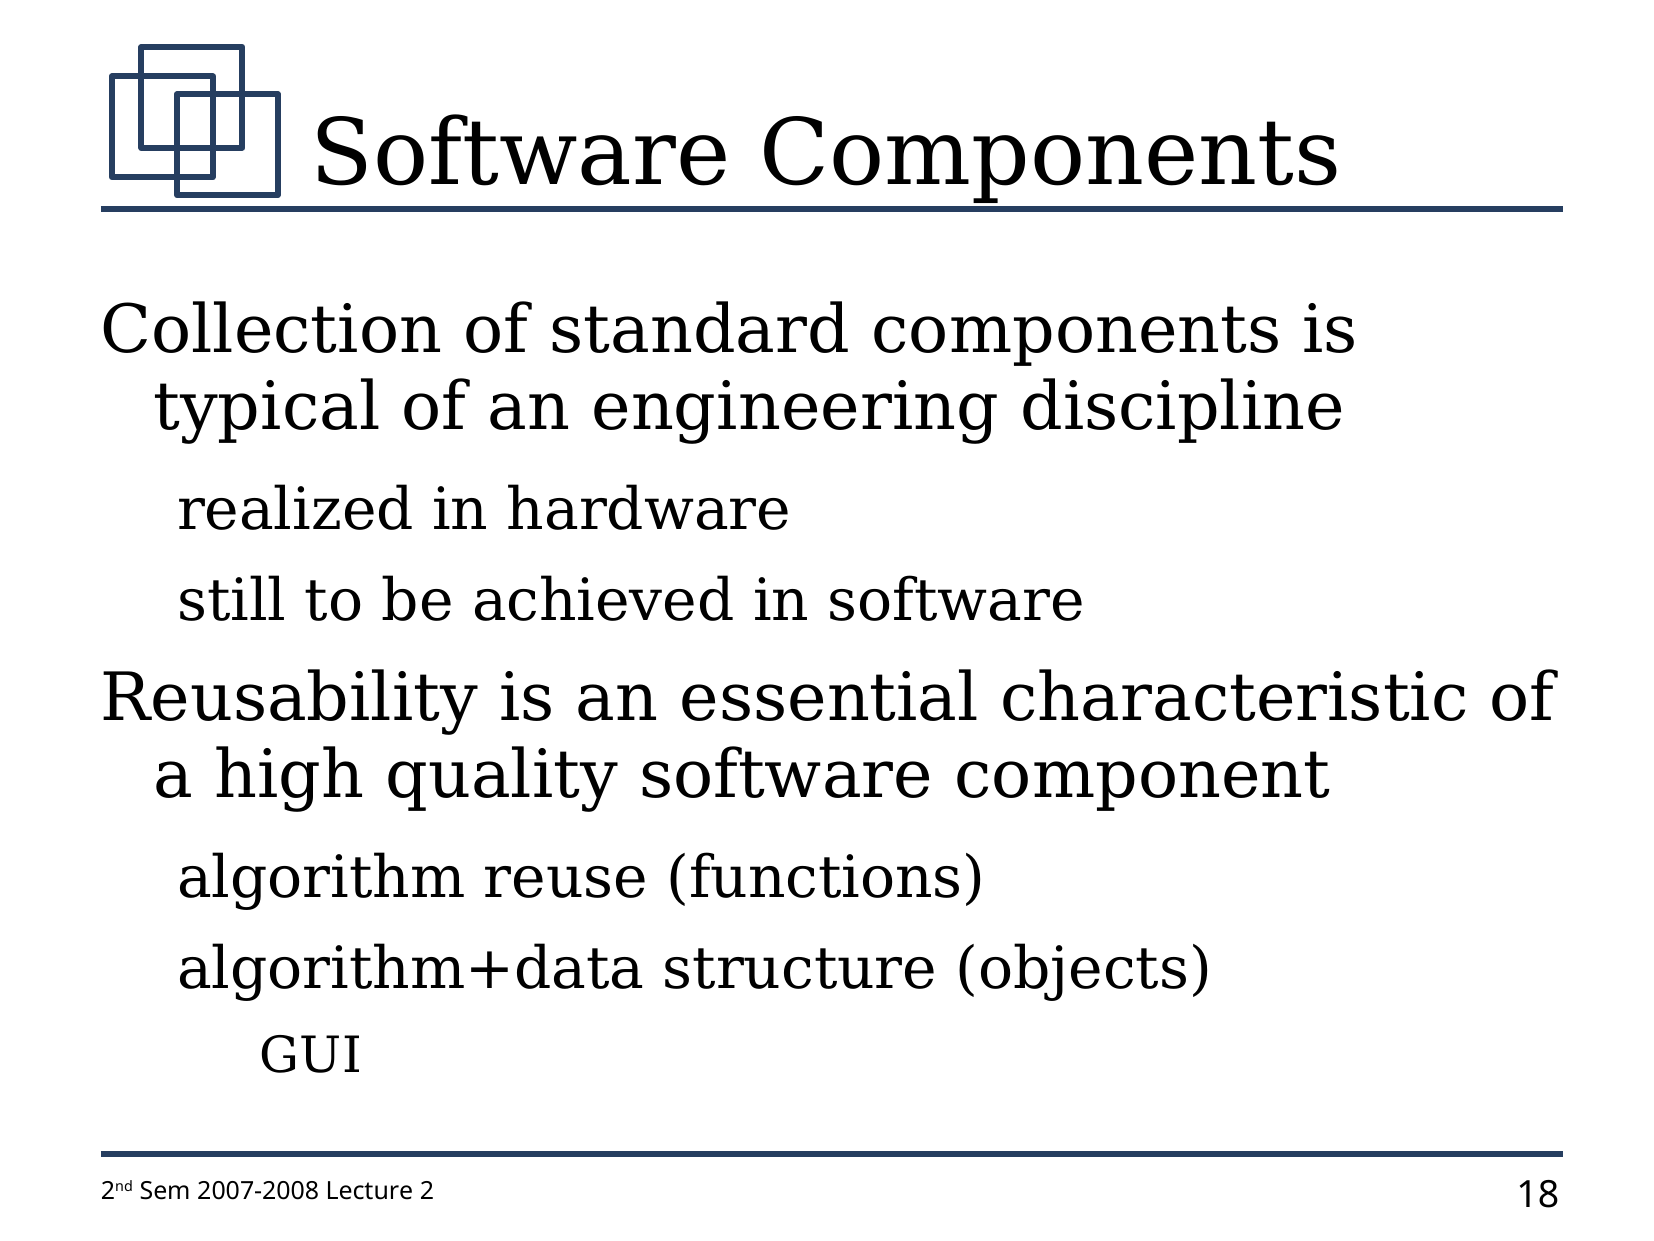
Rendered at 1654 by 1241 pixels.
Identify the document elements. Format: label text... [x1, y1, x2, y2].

list Collection of standard components is typical of an engineering discipline realized in hardware still to be achieved in software Reusability is an essential characteristic of a high quality software component algorithm reuse (functions) algorithm+data structure (objects) GUI [82, 290, 1571, 1109]
title Software Components [82, 49, 1571, 257]
